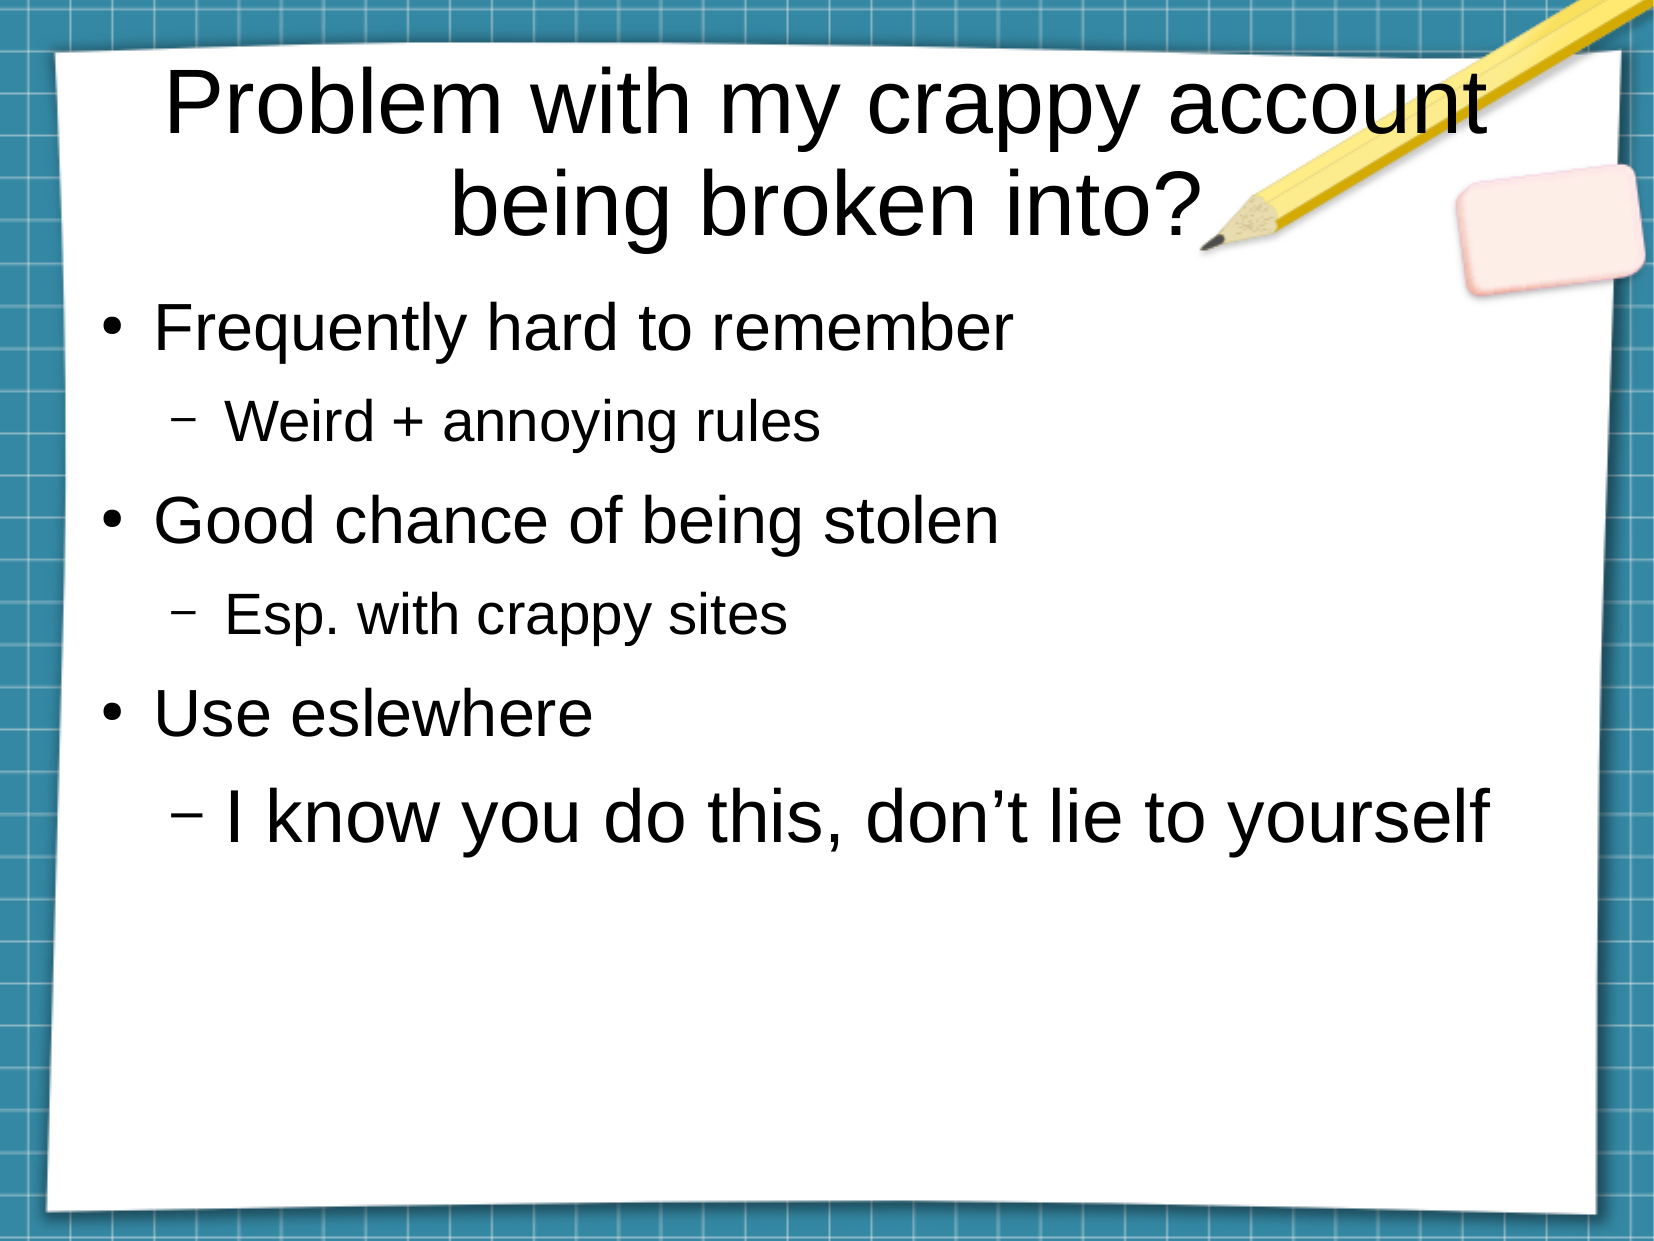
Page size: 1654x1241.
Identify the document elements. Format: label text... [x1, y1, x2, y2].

picture [0, 0, 1654, 1241]
list Frequently hard to remember Weird + annoying rules Good chance of being stolen Esp. with crappy sites Use eslewhere I know you do this, don’t lie to yourself [82, 290, 1571, 1010]
title Problem with my crappy account being broken into? [82, 49, 1571, 257]
